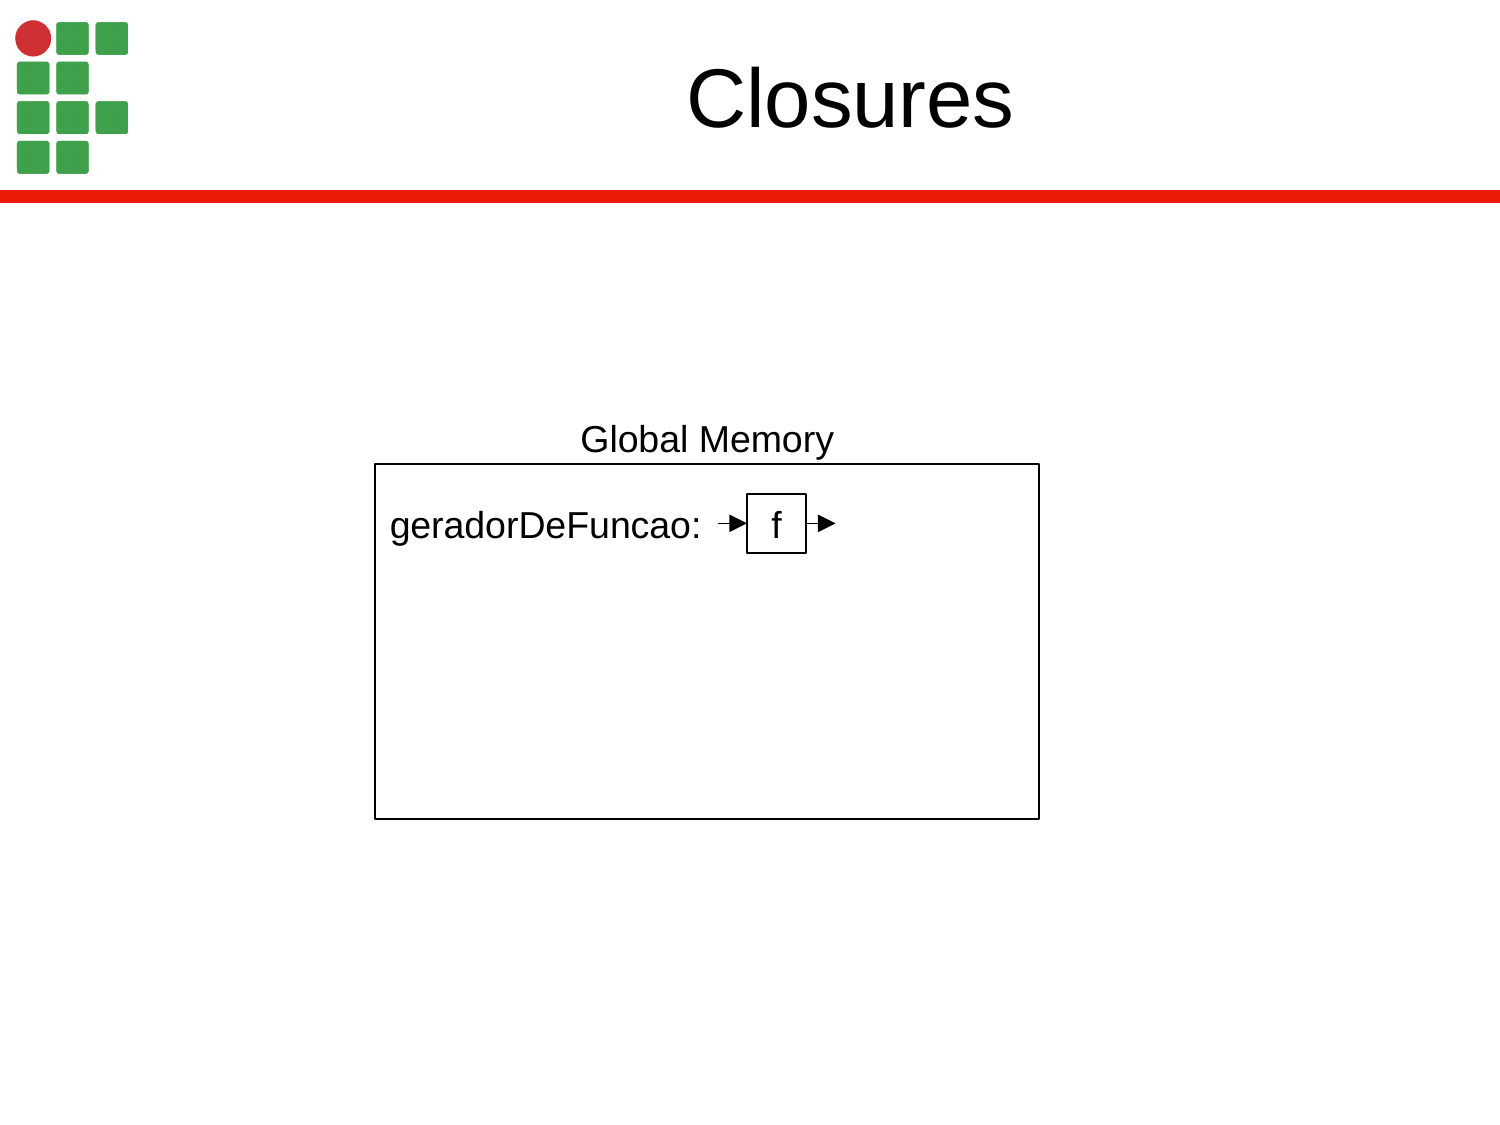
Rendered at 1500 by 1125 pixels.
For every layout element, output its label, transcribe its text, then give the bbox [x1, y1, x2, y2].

text_box Global Memory [375, 407, 1040, 463]
title Closures [230, 0, 1471, 202]
text_box geradorDeFuncao: [375, 493, 730, 554]
picture [14, 16, 130, 178]
text_box f [747, 493, 807, 553]
